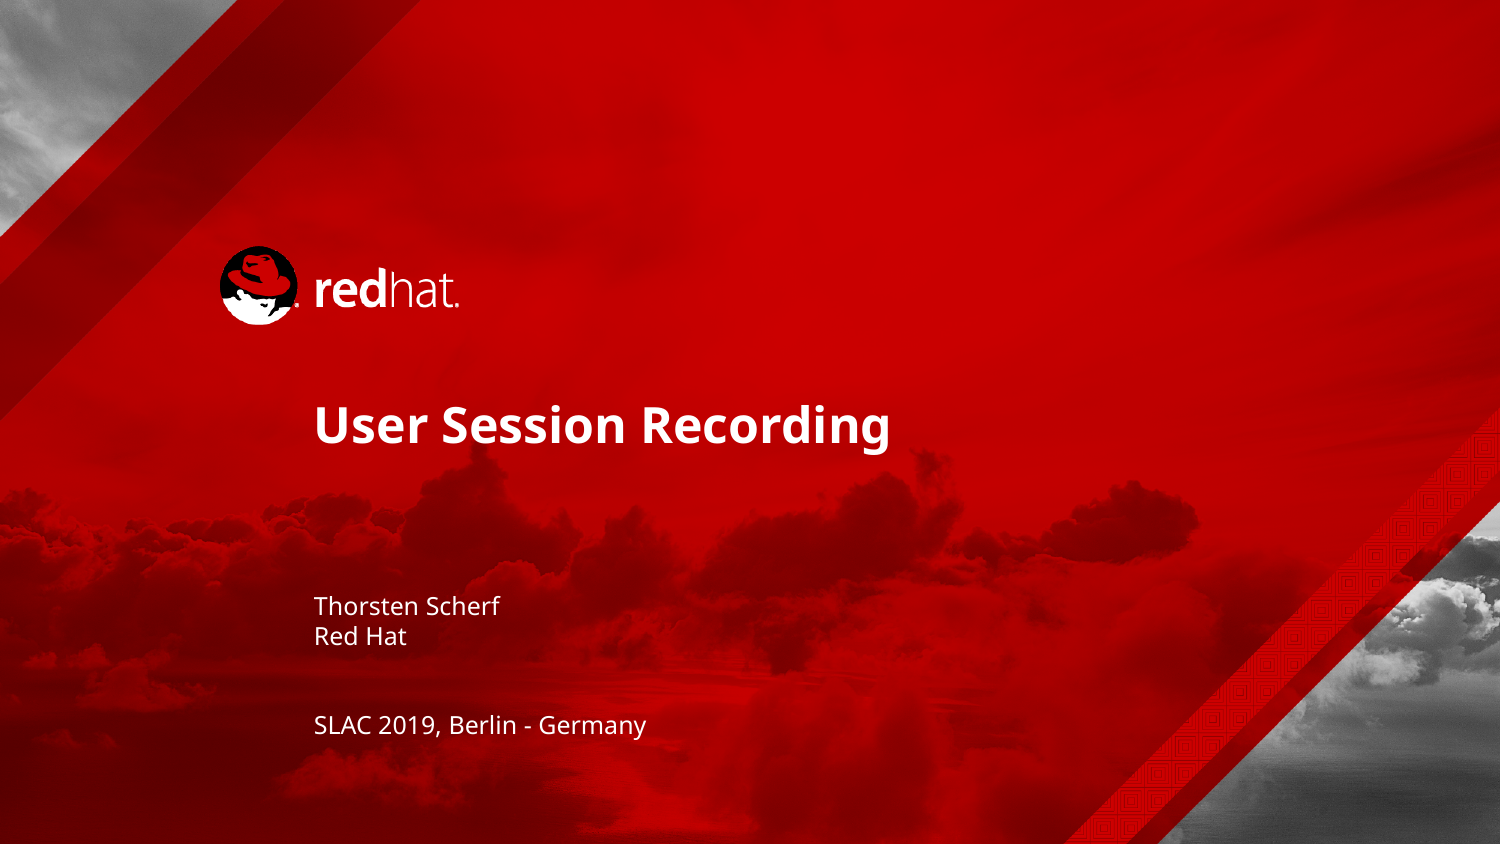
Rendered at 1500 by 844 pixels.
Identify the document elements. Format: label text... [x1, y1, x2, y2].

title User Session Recording [298, 356, 1274, 469]
picture [0, 0, 1500, 844]
subtitle Thorsten Scherf Red Hat SLAC 2019, Berlin - Germany [298, 575, 1049, 772]
